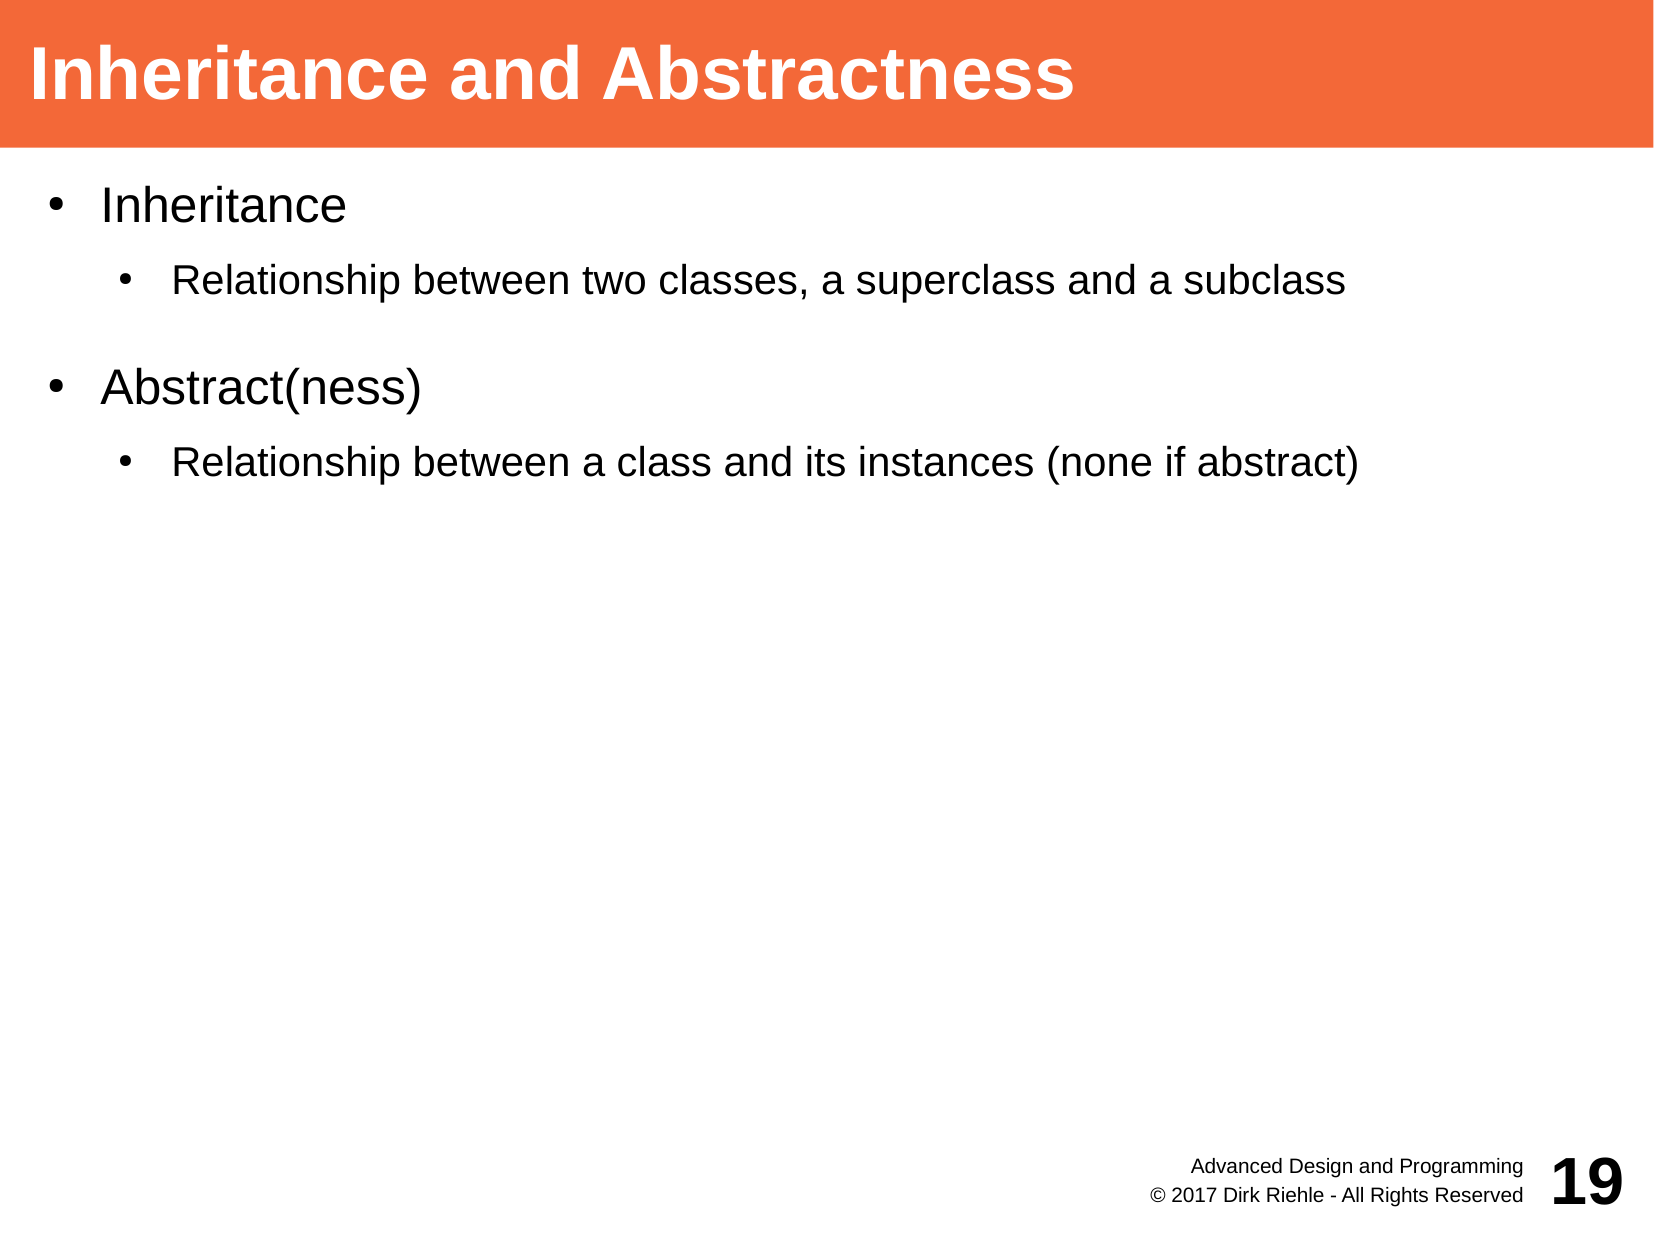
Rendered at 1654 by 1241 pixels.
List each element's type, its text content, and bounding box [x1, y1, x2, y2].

title Inheritance and Abstractness [0, 0, 1654, 148]
list Inheritance Relationship between two classes, a superclass and a subclass Abstract(ness) Relationship between a class and its instances (none if abstract) [29, 177, 1625, 1063]
